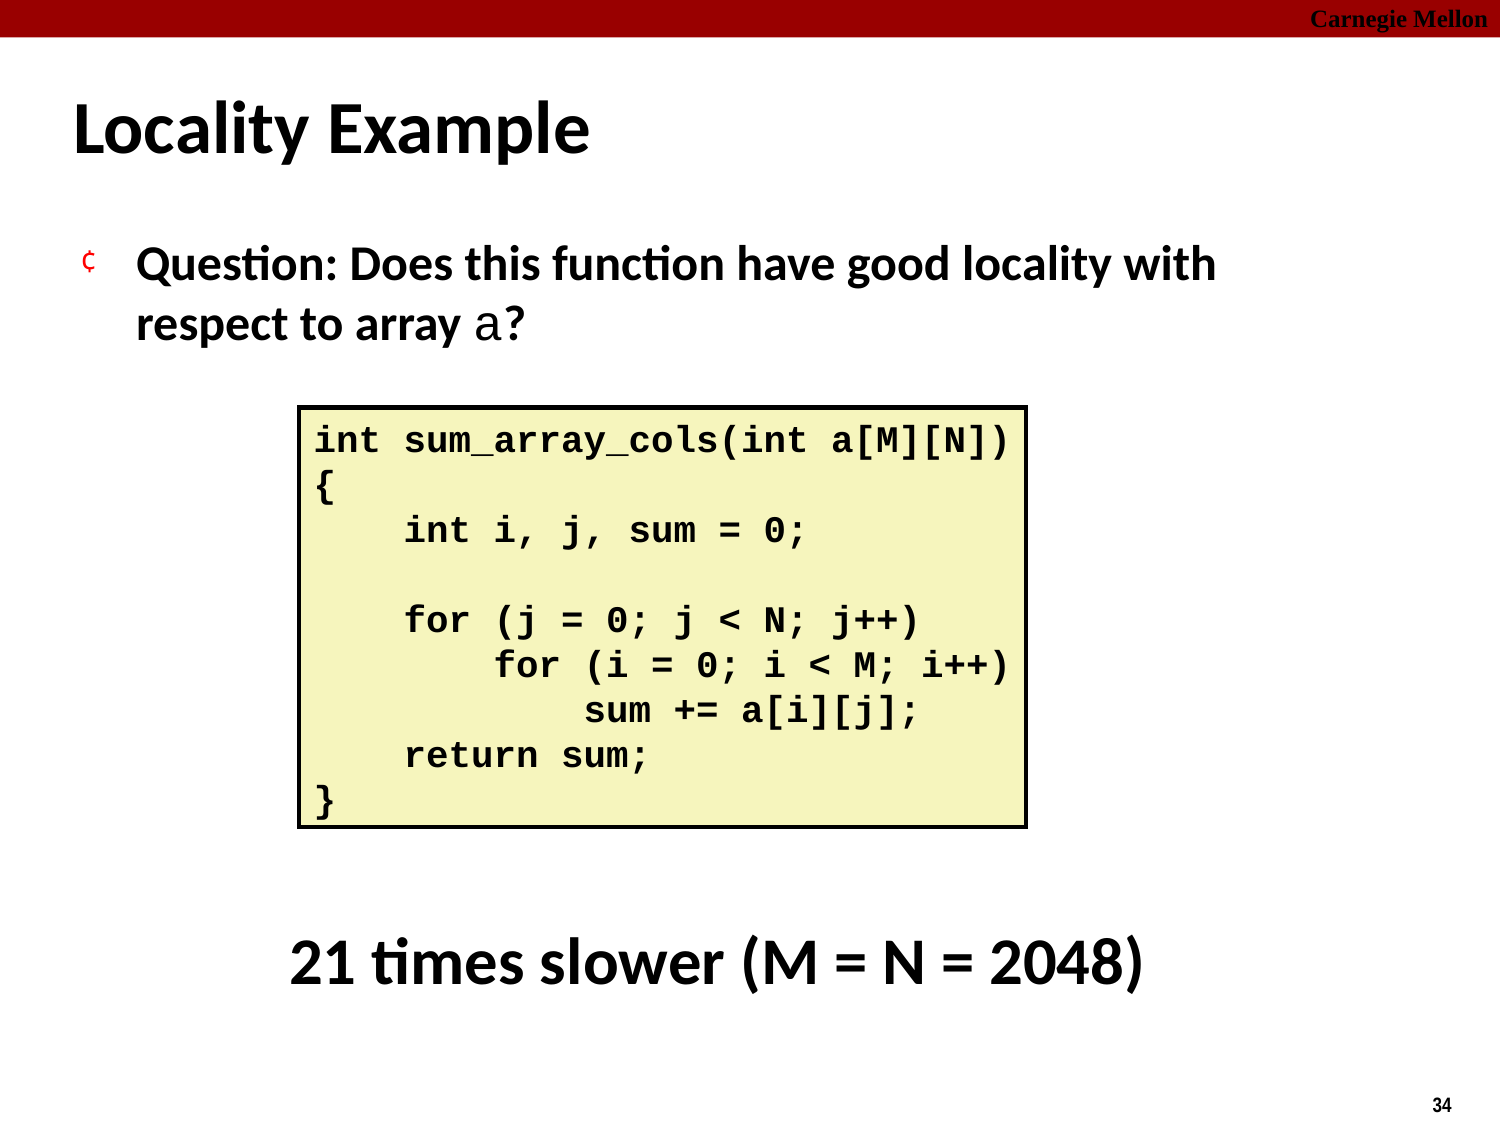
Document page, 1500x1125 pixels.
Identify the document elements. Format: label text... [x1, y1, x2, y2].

text_box int sum_array_cols(int a[M][N]) { int i, j, sum = 0; for (j = 0; j < N; j++) for (i = 0; i < M; i++) sum += a[i][j]; return sum; } [298, 407, 1026, 828]
text_box 21 times slower (M = N = 2048) [112, 910, 1323, 1006]
title Locality Example [58, 71, 1304, 197]
list Question: Does this function have good locality with respect to array a? [65, 223, 1361, 1040]
